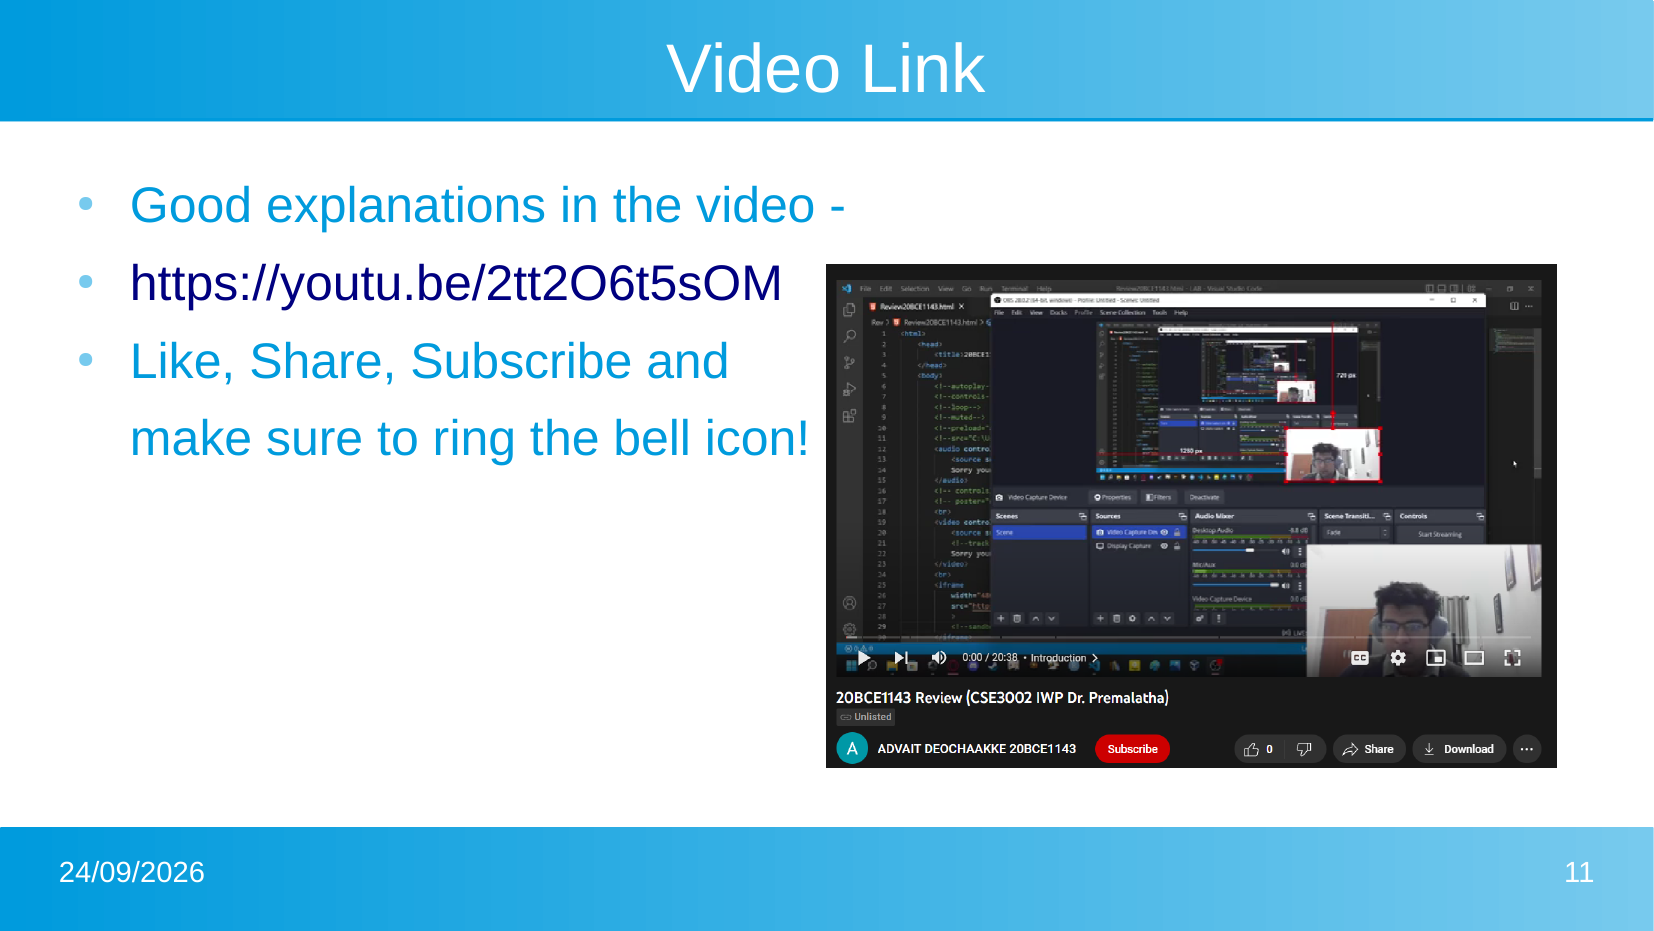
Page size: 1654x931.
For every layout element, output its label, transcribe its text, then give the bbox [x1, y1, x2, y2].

list Good explanations in the video - https://youtu.be/2tt2O6t5sOM Like, Share, Subscribe and make sure to ring the bell icon! [59, 177, 1595, 768]
title Video Link [59, 29, 1595, 108]
picture [826, 264, 1557, 768]
